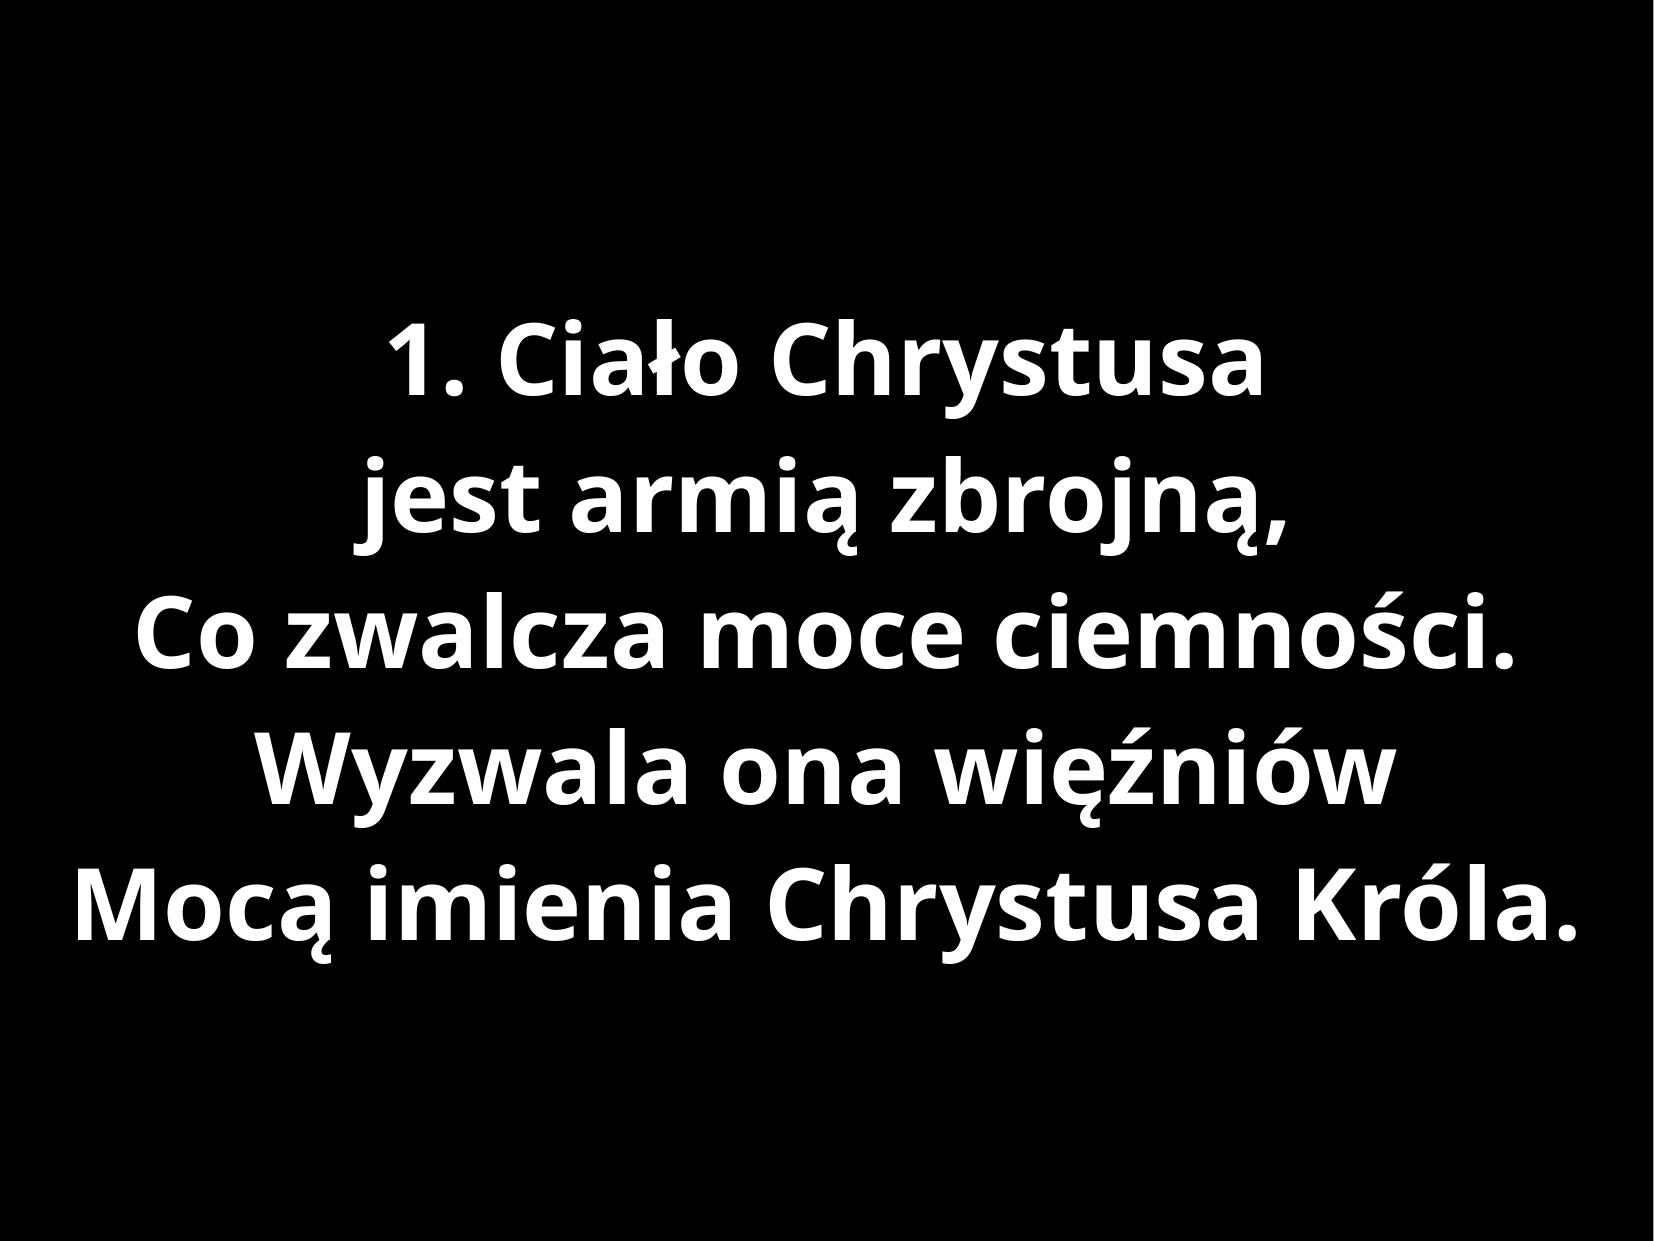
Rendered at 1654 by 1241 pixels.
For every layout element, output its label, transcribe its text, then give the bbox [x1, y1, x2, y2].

title 1. Ciało Chrystusa jest armią zbrojną, Co zwalcza moce ciemności. Wyzwala ona więźniów Mocą imienia Chrystusa Króla. [0, 0, 1654, 1241]
